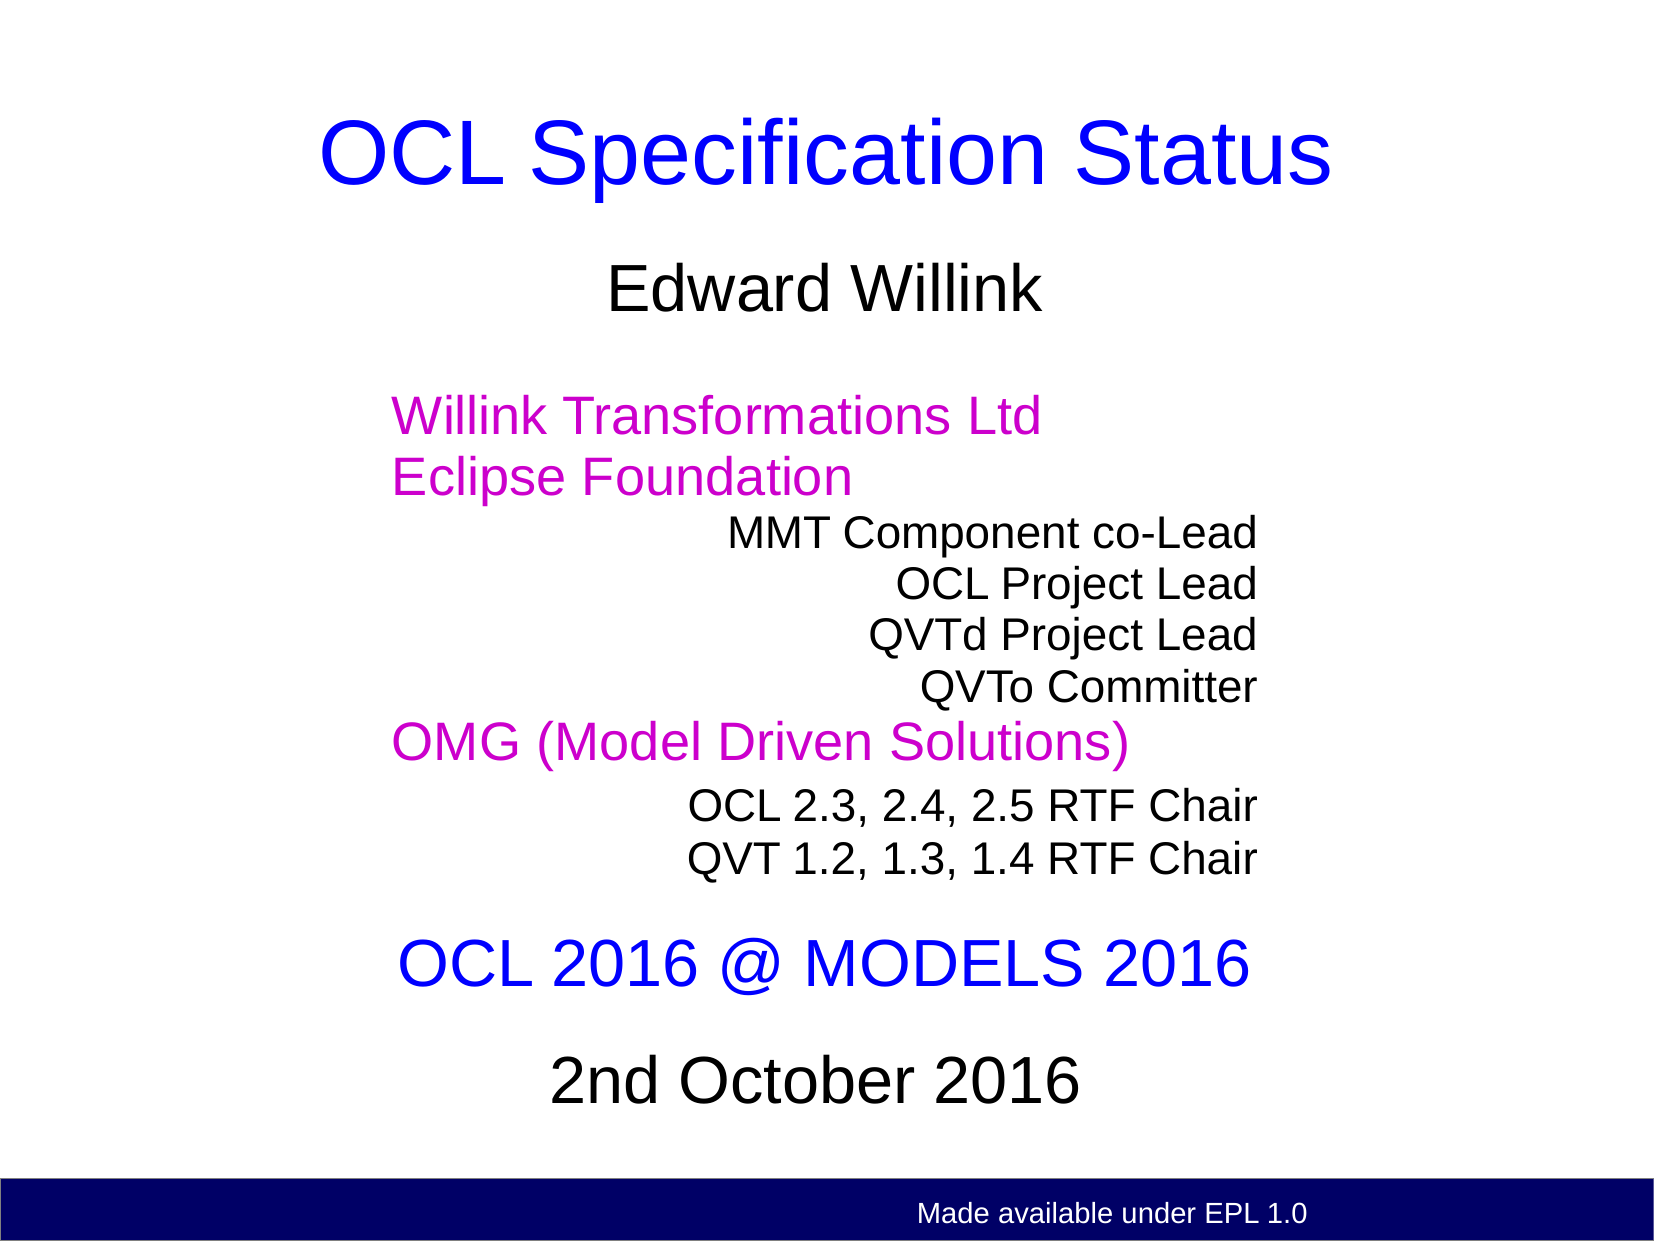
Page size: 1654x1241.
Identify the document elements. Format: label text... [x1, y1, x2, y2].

text_box Edward Willink Willink Transformations Ltd Eclipse Foundation MMT Component co-Lead OCL Project Lead QVTd Project Lead QVTo Committer OMG (Model Driven Solutions) OCL 2.3, 2.4, 2.5 RTF Chair QVT 1.2, 1.3, 1.4 RTF Chair OCL 2016 @ MODELS 2016 2nd October 2016 [391, 250, 1259, 1118]
title OCL Specification Status [82, 56, 1571, 250]
